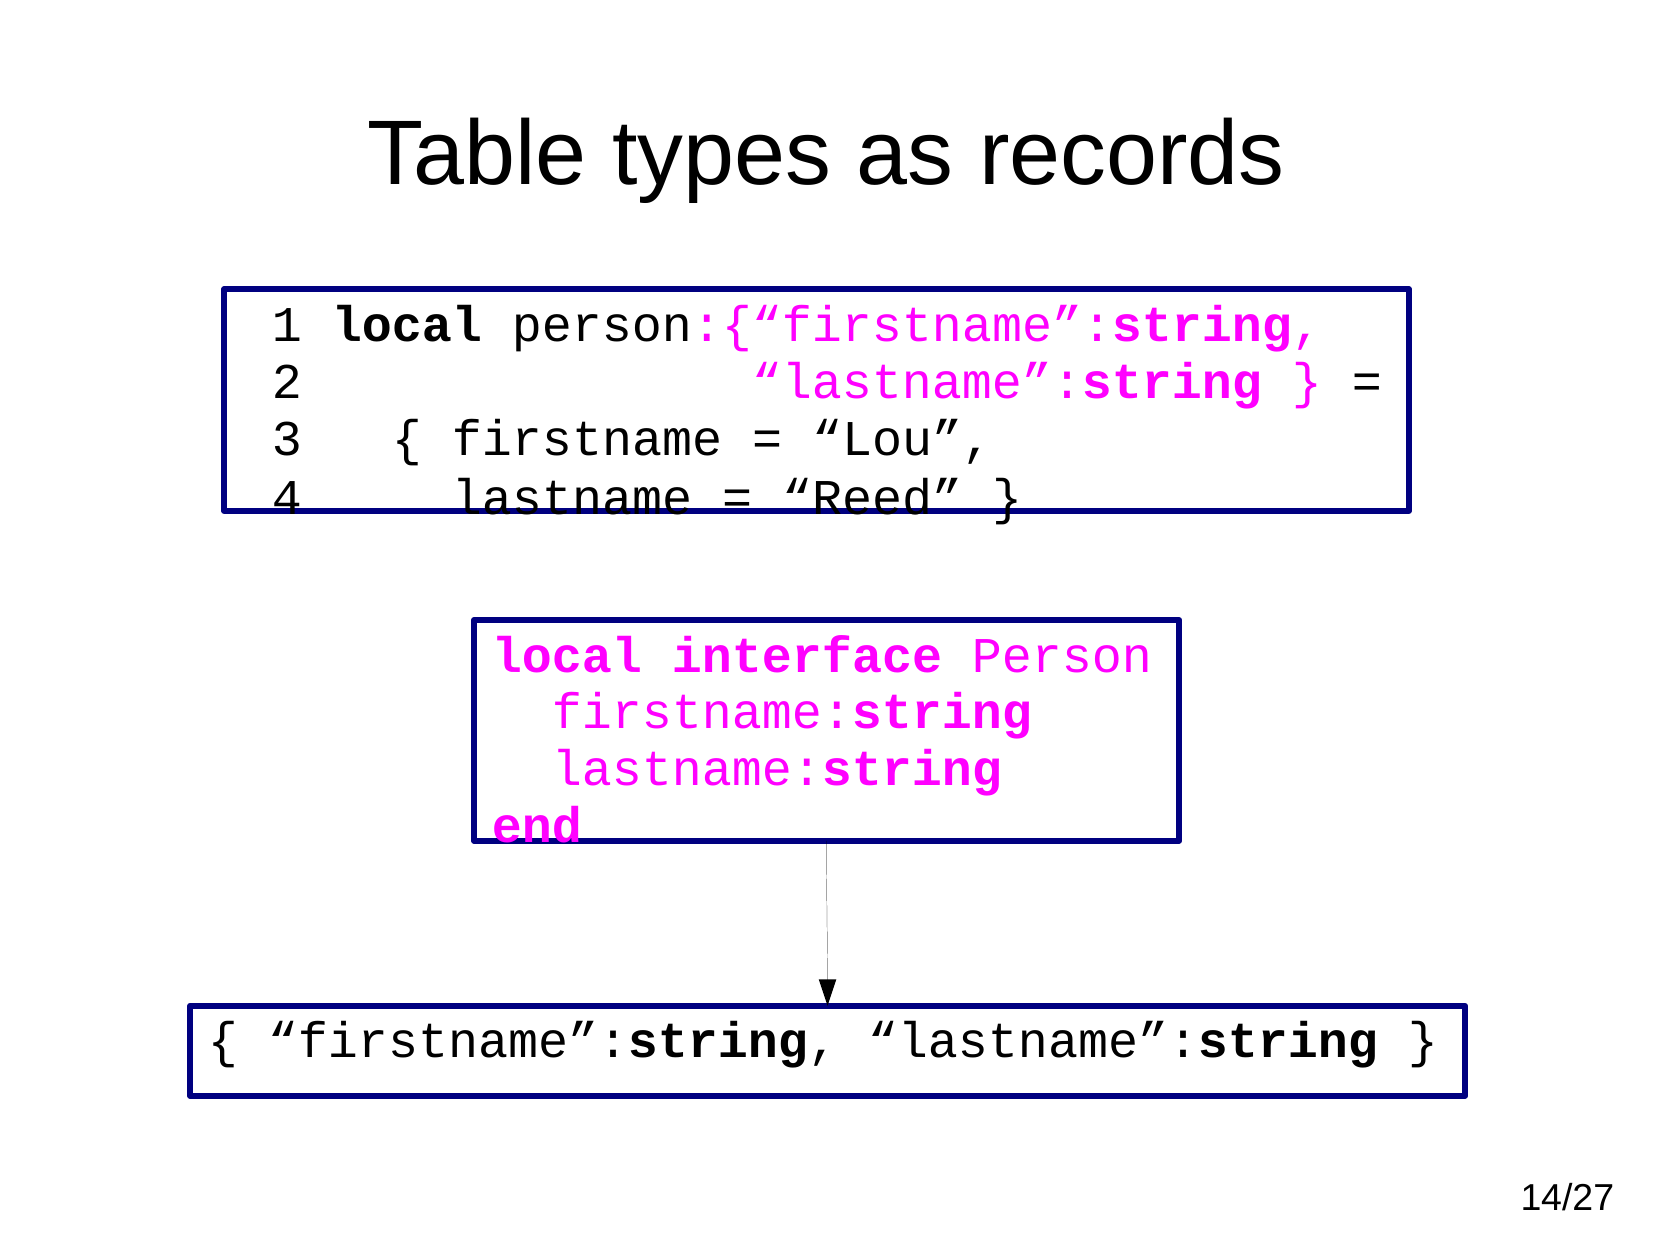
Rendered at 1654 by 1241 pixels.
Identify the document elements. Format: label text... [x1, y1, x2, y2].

text_box 1 local person:{“firstname”:string, 2 “lastname”:string } = 3 { firstname = “Lou”, 4 lastname = “Reed” } [224, 289, 1410, 511]
text_box { “firstname”:string, “lastname”:string } [190, 1005, 1466, 1096]
text_box local interface Person firstname:string lastname:string end [474, 619, 1180, 841]
title Table types as records [82, 49, 1571, 257]
text_box 14/27 [1495, 1168, 1630, 1239]
